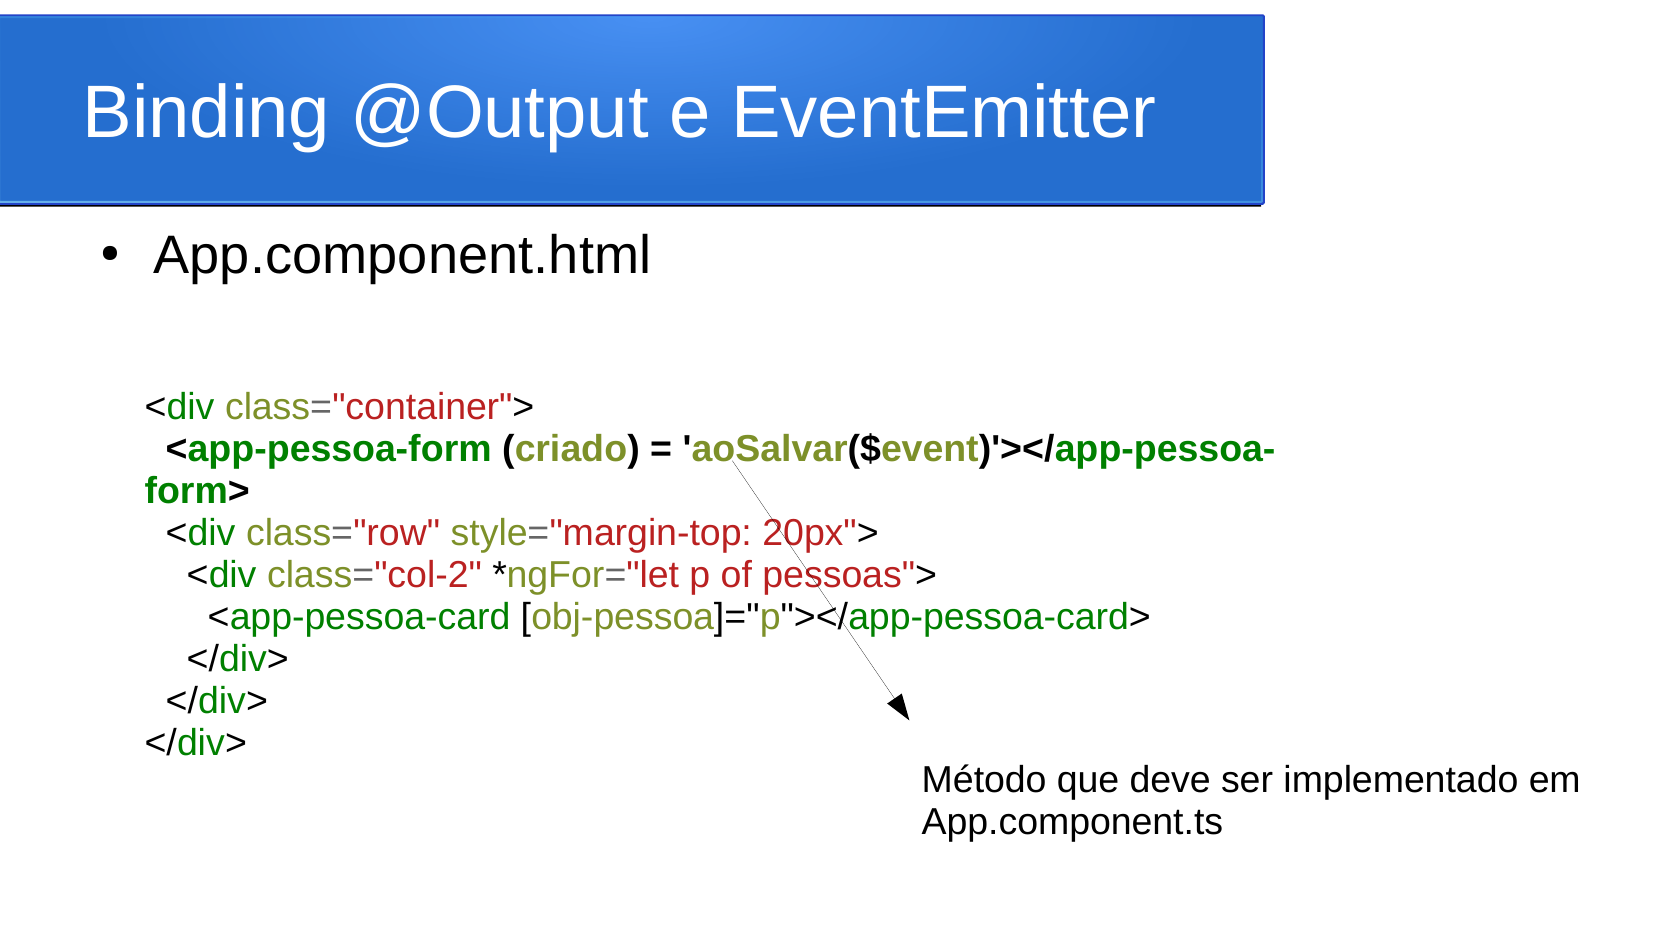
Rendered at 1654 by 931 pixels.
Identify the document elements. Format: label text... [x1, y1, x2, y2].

title Binding @Output e EventEmitter [82, 35, 1235, 189]
text_box <div class="container"> <app-pessoa-form (criado) = 'aoSalvar($event)'></app-pessoa-form> <div class="row" style="margin-top: 20px"> <div class="col-2" *ngFor="let p of pessoas"> <app-pessoa-card [obj-pessoa]="p"></app-pessoa-card> </div> </div> </div> [129, 377, 1359, 771]
list App.component.html [82, 224, 1571, 764]
text_box Método que deve ser implementado em App.component.ts [906, 751, 1607, 851]
